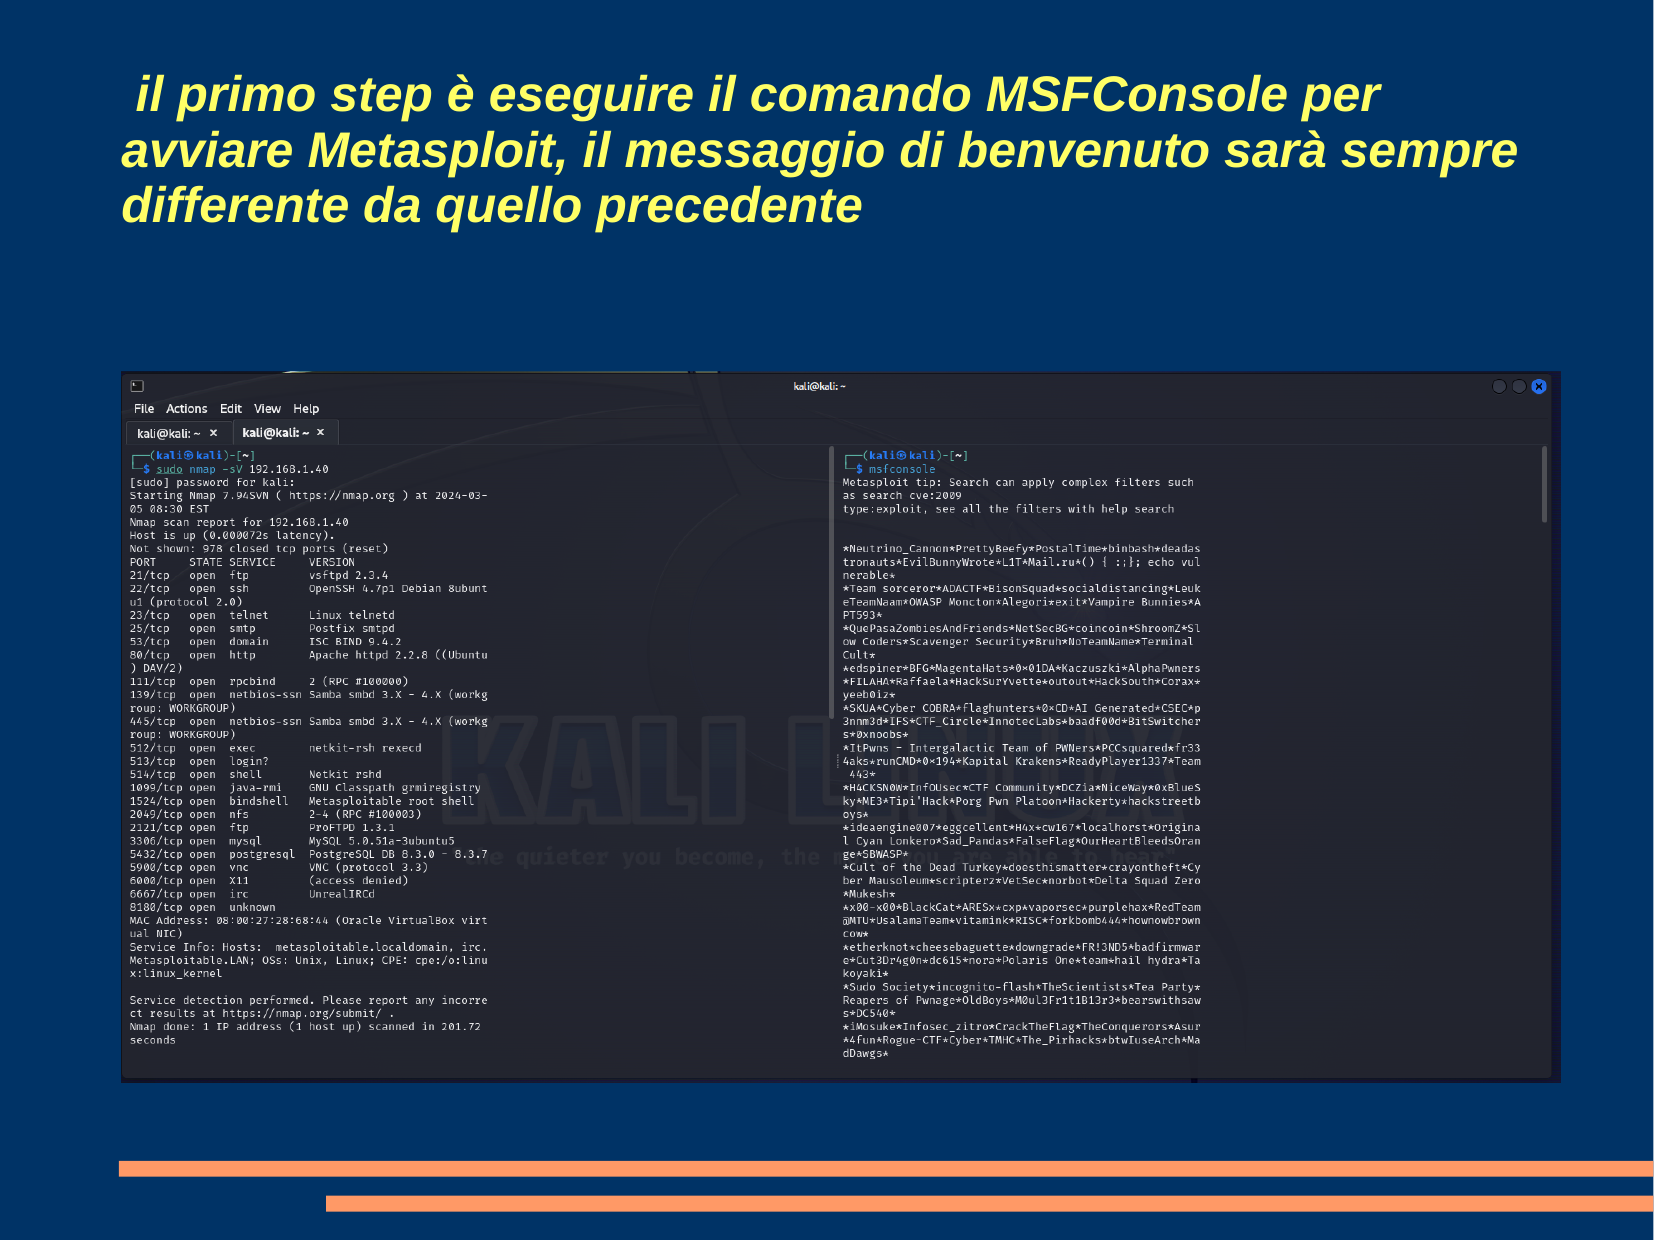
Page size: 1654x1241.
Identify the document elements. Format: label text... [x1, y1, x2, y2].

title il primo step è eseguire il comando MSFConsole per avviare Metasploit, il messaggio di benvenuto sarà sempre differente da quello precedente [121, 46, 1534, 254]
picture [121, 371, 1561, 1083]
